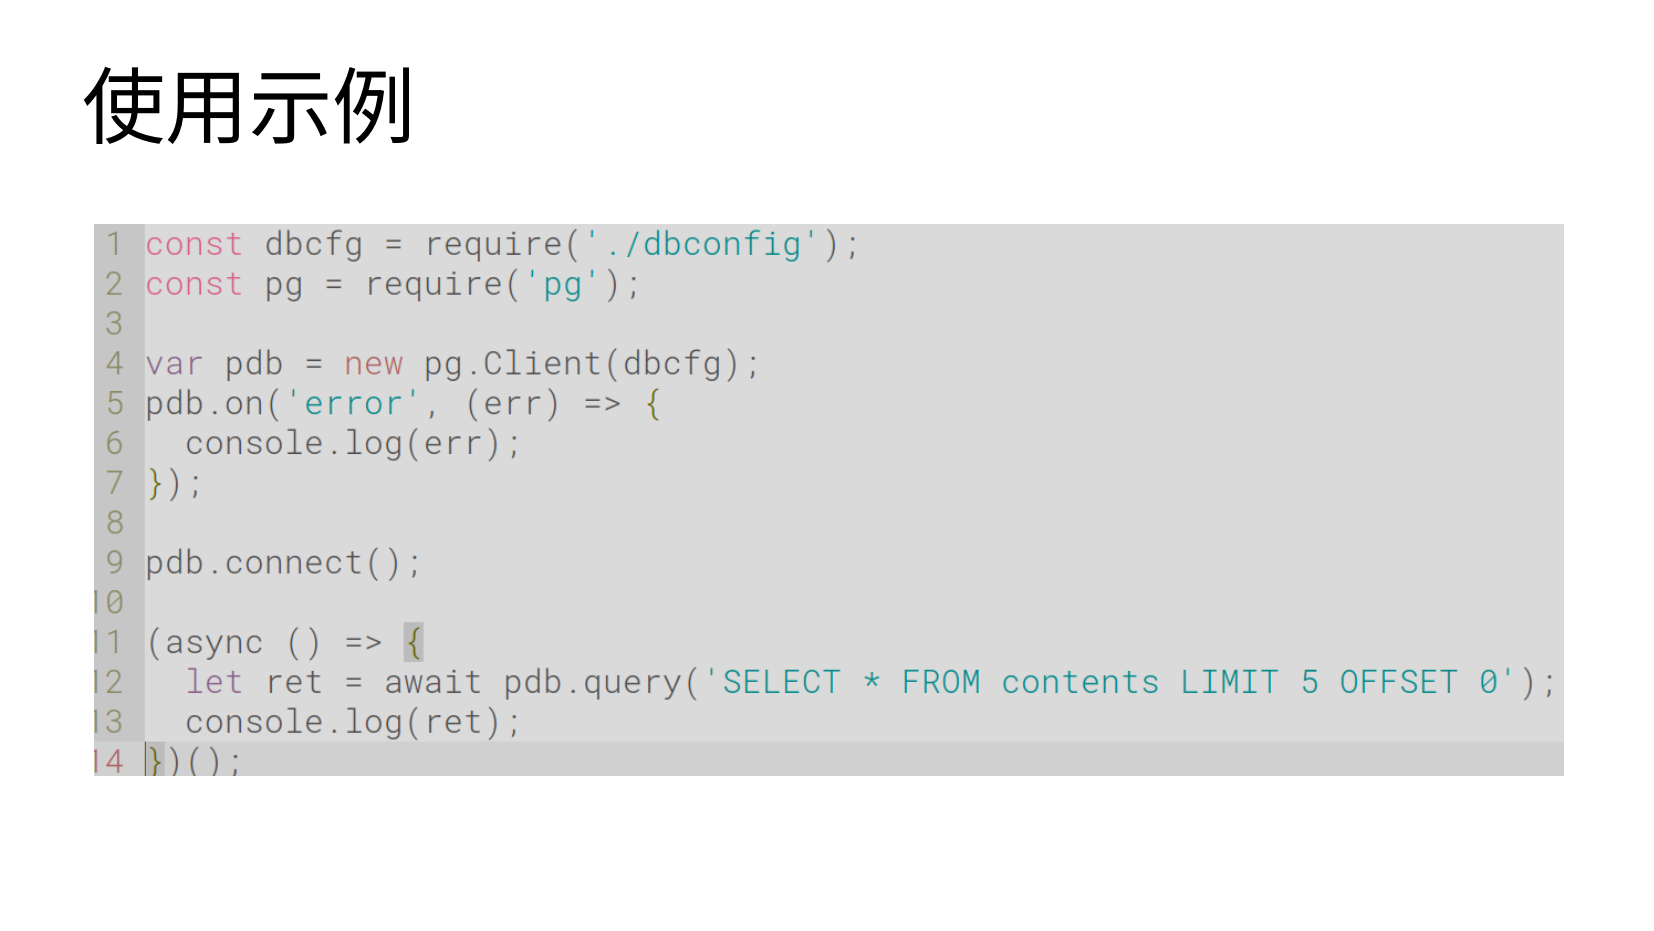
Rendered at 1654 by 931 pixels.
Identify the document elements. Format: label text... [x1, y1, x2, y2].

title 使用示例 [82, 37, 1571, 166]
list [82, 217, 1571, 875]
picture [94, 224, 1564, 776]
